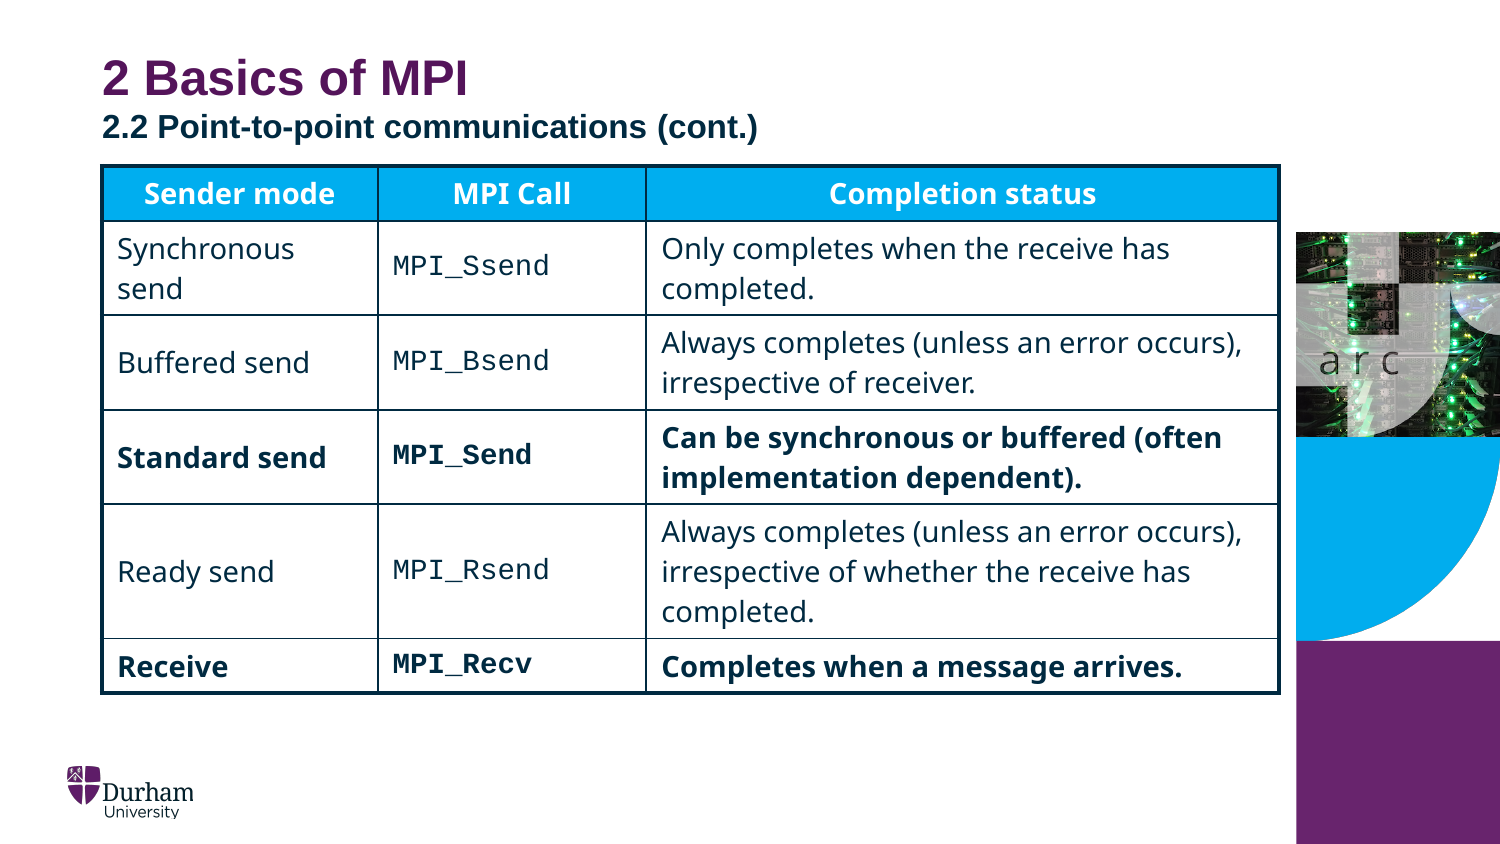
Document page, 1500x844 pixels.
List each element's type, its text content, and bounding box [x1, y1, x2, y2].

text_box [1296, 640, 1500, 844]
picture [1332, 467, 1500, 640]
table_cell Always completes (unless an error occurs), irrespective of receiver. [647, 316, 1277, 409]
title 2 Basics of MPI 2.2 Point-to-point communications (cont.) [101, 45, 1399, 187]
table_cell Synchronous send [104, 222, 377, 314]
table_cell Standard send [104, 411, 377, 503]
table_header MPI Call [379, 168, 645, 220]
picture [67, 766, 193, 819]
table_cell Ready send [104, 505, 377, 638]
table_cell Buffered send [104, 316, 377, 409]
table_cell Completes when a message arrives. [647, 639, 1277, 691]
table_header Sender mode [104, 168, 377, 220]
table_cell Only completes when the receive has completed. [647, 222, 1277, 314]
table_cell MPI_Ssend [379, 222, 645, 314]
table_cell Can be synchronous or buffered (often implementation dependent). [647, 411, 1277, 503]
table_cell Always completes (unless an error occurs), irrespective of whether the receive has completed. [647, 505, 1277, 638]
table_cell MPI_Rsend [379, 505, 645, 638]
table_cell MPI_Send [379, 411, 645, 503]
table_cell MPI_Bsend [379, 316, 645, 409]
table_cell Receive [104, 639, 377, 691]
picture [1296, 232, 1500, 436]
table_header Completion status [647, 168, 1277, 220]
table_cell MPI_Recv [379, 639, 645, 691]
